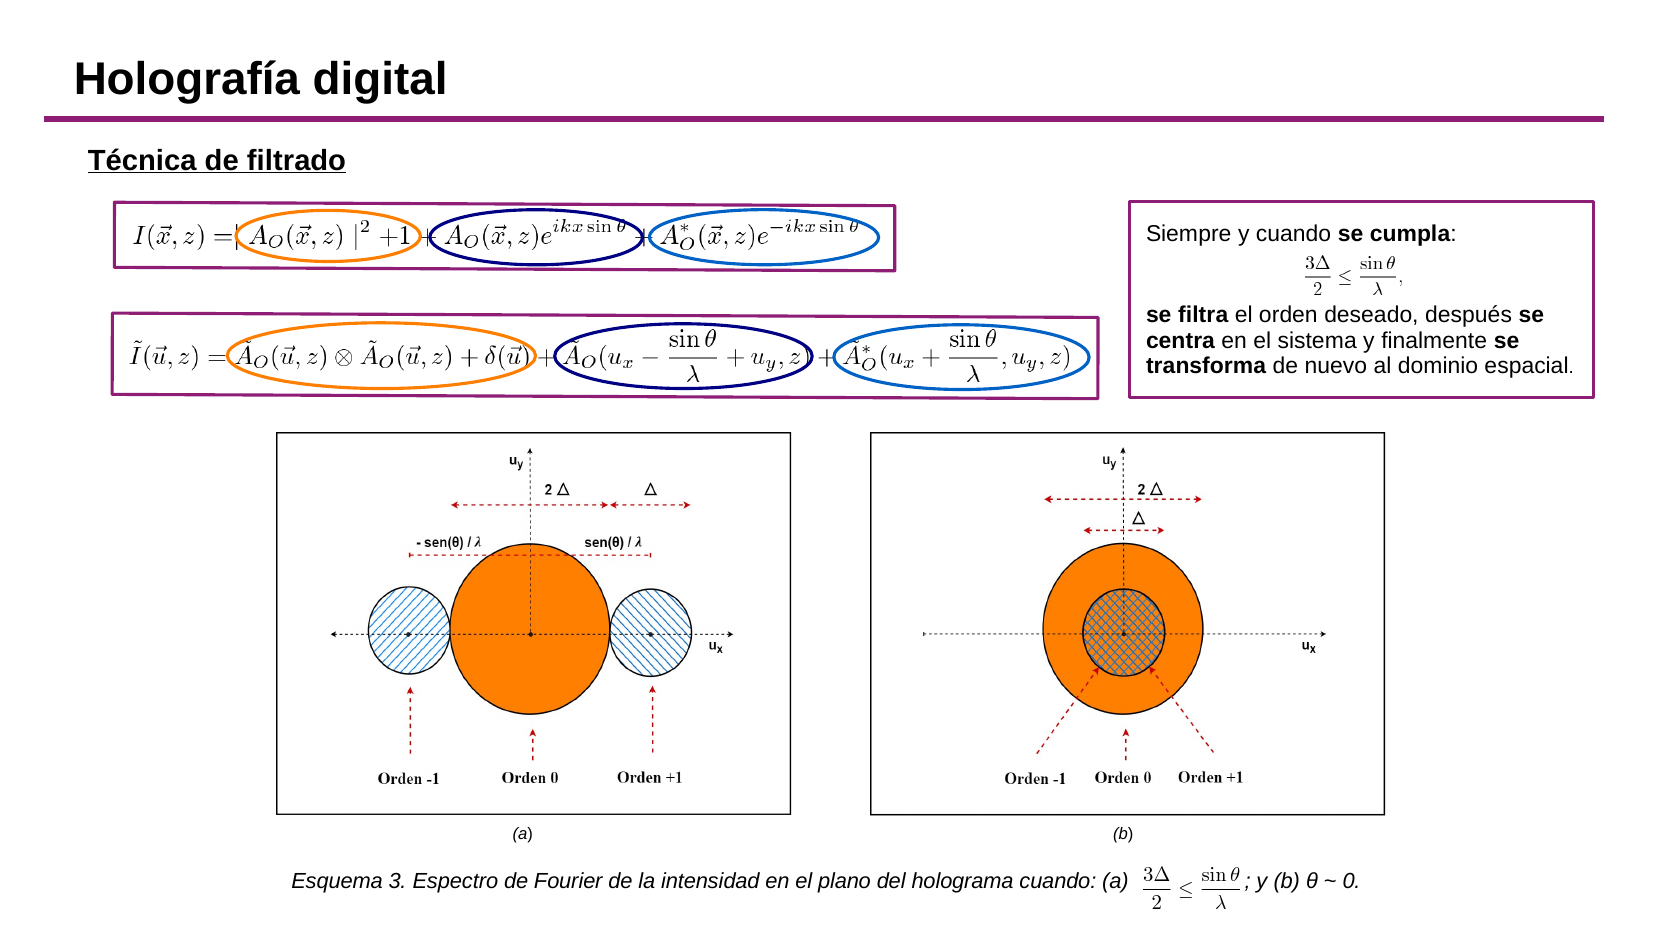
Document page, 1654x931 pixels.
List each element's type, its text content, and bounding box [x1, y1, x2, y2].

picture [133, 219, 251, 250]
title Holografía digital [73, 18, 1654, 140]
text_box (a) [344, 824, 702, 871]
text_box Técnica de filtrado [278, 212, 377, 217]
picture [767, 329, 882, 382]
text_box Técnica de filtrado [117, 204, 893, 217]
text_box (b) [944, 824, 1302, 871]
picture [1040, 329, 1069, 337]
picture [870, 432, 1387, 824]
text_box Esquema 3. Espectro de Fourier de la intensidad en el plano del holograma cuando: (a) ; y (b) θ ~ 0. [136, 860, 1143, 909]
picture [652, 219, 858, 250]
text_box Técnica de filtrado [477, 212, 595, 217]
picture [1143, 866, 1240, 909]
picture [405, 219, 448, 250]
picture [836, 329, 1069, 382]
picture [1055, 377, 1069, 382]
picture [129, 329, 275, 382]
text_box Siempre y cuando se cumpla: se filtra el orden deseado, después se centra en el sistema y finalmente se transforma de nuevo al dominio espacial. [1129, 201, 1594, 398]
text_box Técnica de filtrado [699, 212, 828, 217]
picture [230, 329, 533, 382]
picture [486, 329, 598, 382]
picture [557, 329, 810, 382]
text_box Esquema 3. Espectro de Fourier de la intensidad en el plano del holograma cuando: (a) ; y (b) θ ~ 0. [1240, 860, 1522, 909]
picture [624, 219, 668, 250]
picture [238, 219, 418, 250]
picture [432, 219, 640, 250]
picture [276, 432, 794, 824]
text_box Técnica de filtrado [73, 140, 894, 217]
